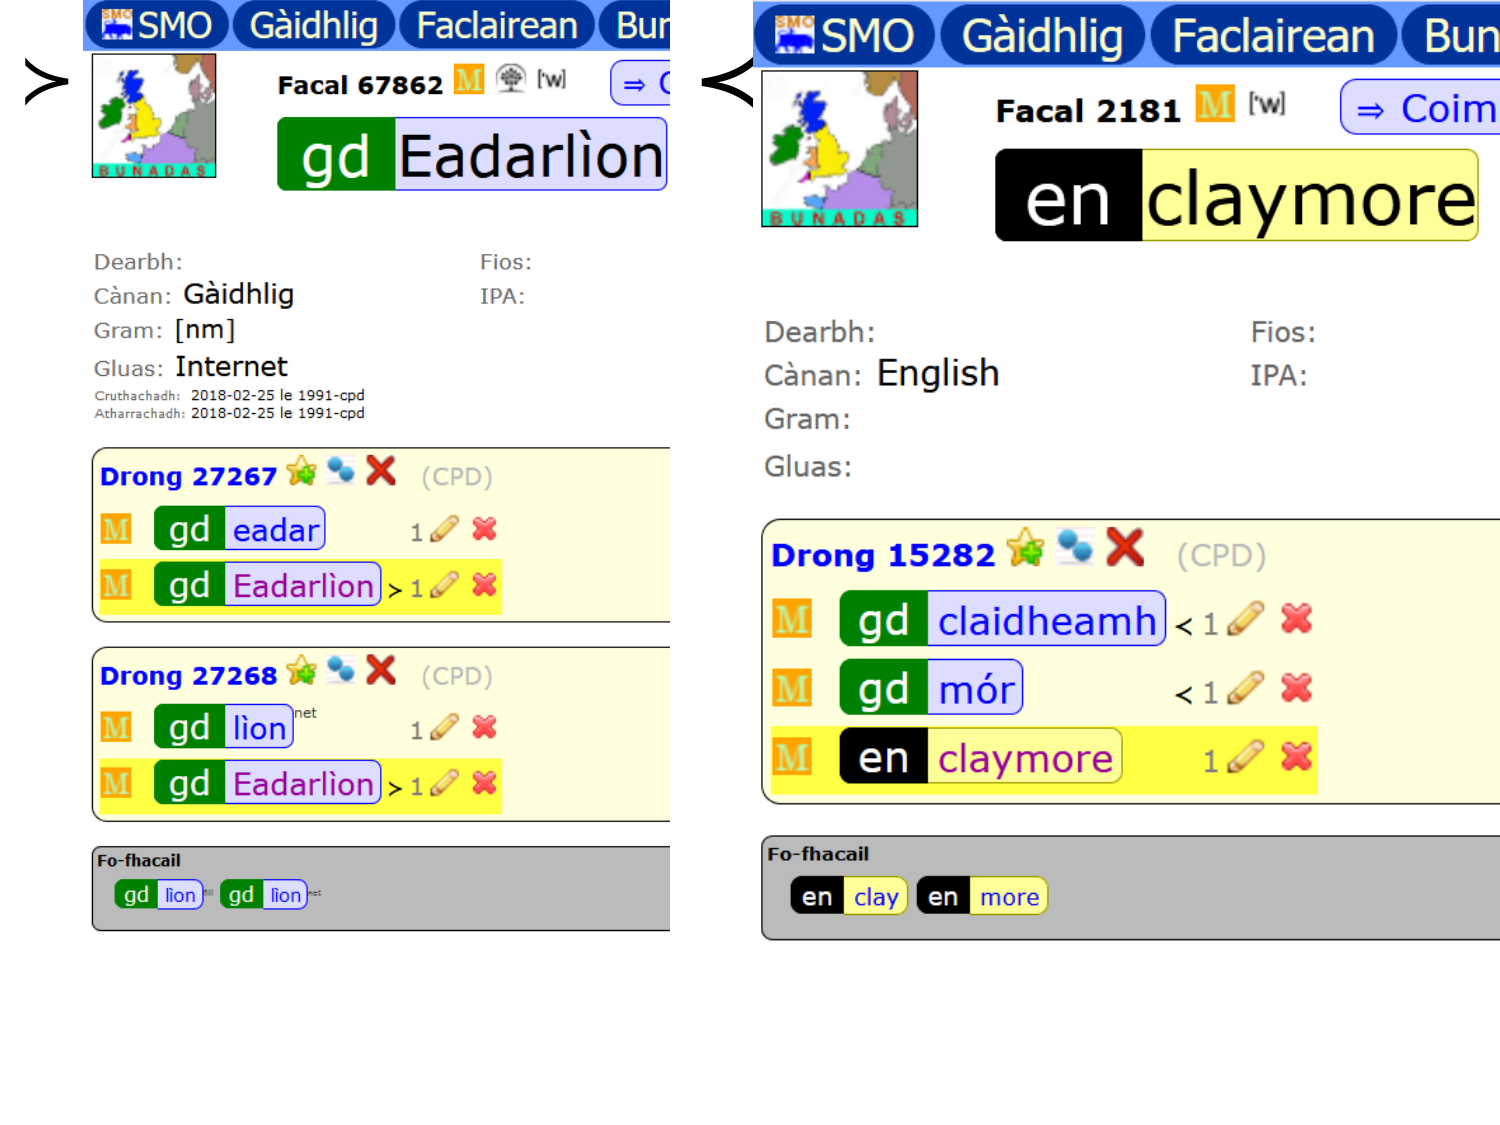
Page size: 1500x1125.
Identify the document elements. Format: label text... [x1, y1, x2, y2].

text_box ≻ [7, 0, 84, 163]
picture [83, 0, 670, 945]
picture [753, 0, 1500, 950]
title ≺ [677, 0, 753, 164]
